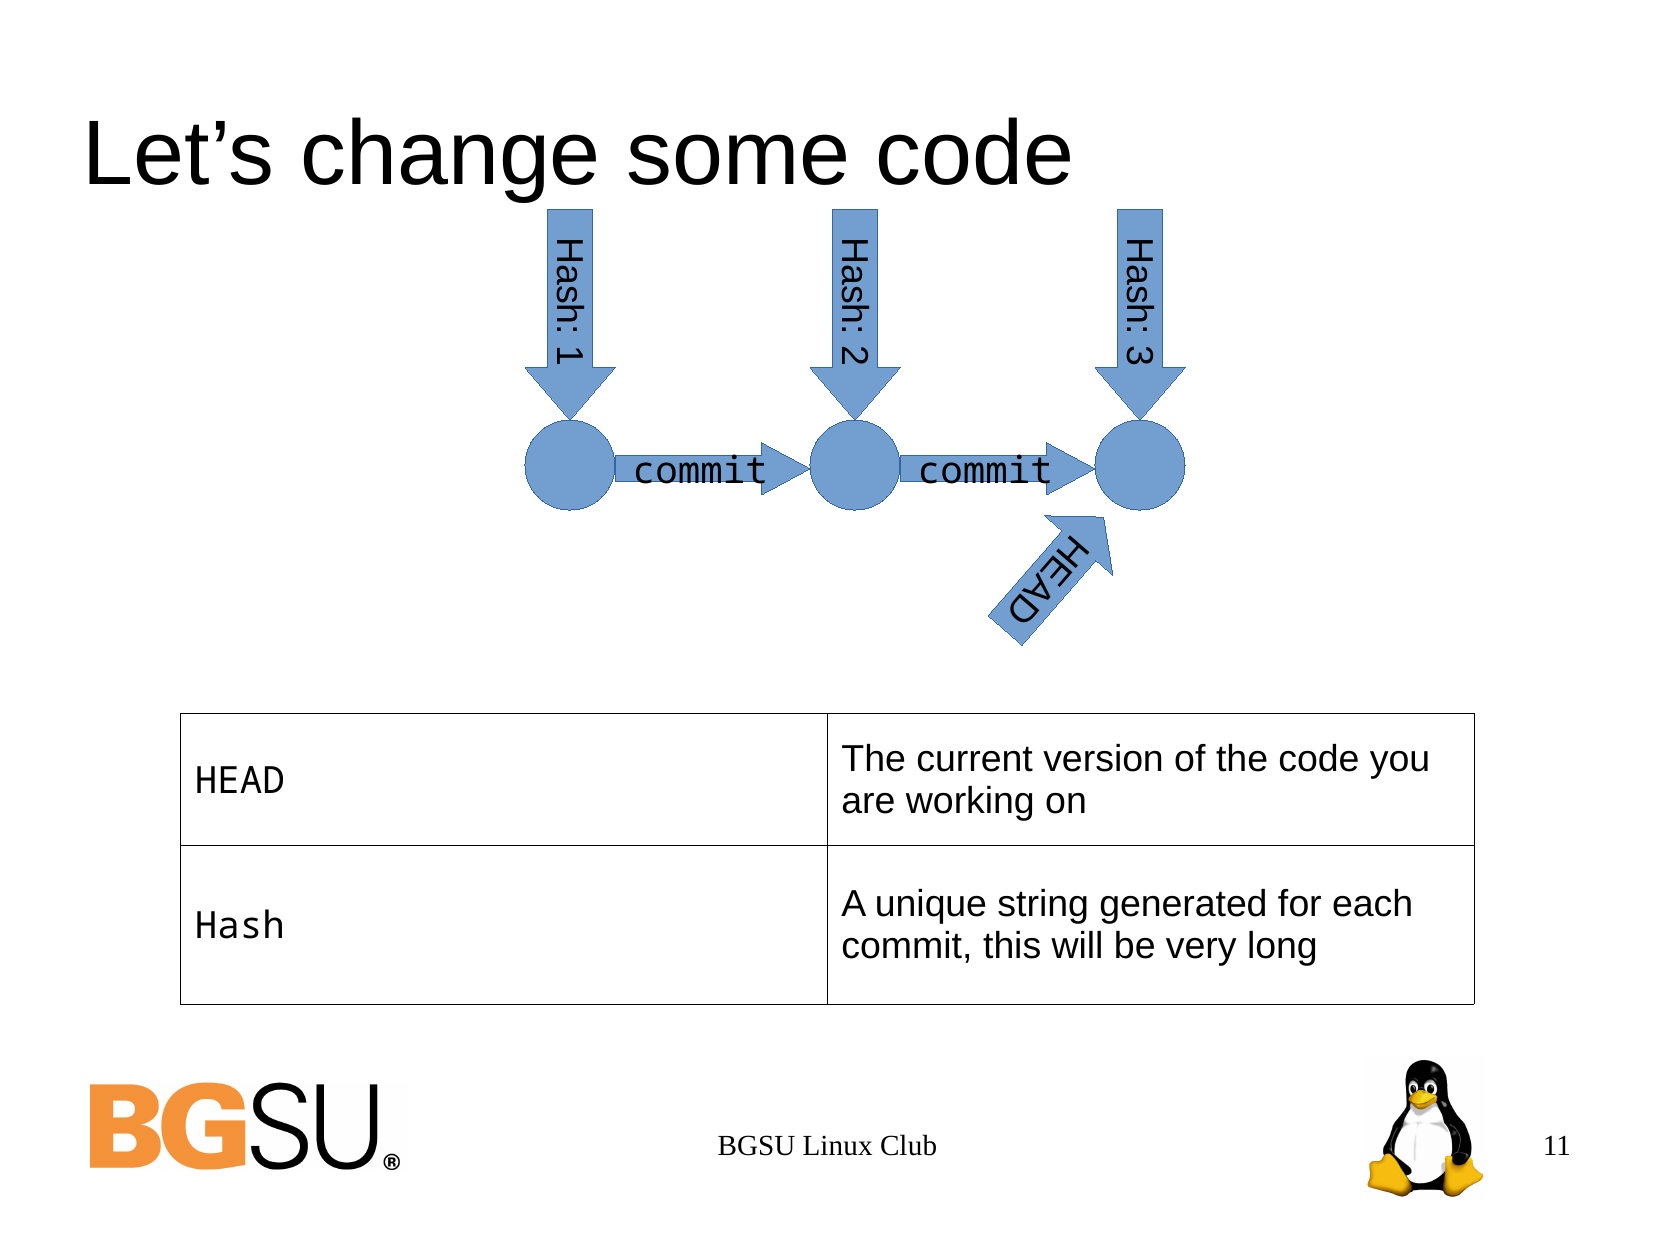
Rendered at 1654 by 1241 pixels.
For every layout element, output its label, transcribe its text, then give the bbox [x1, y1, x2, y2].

text_box Hash: 1 [525, 209, 616, 421]
text_box commit [615, 442, 811, 495]
picture [1365, 1057, 1486, 1201]
title Let’s change some code [82, 49, 1571, 257]
table_cell Hash [181, 846, 827, 1004]
picture [90, 1082, 409, 1171]
table_header The current version of the code you are working on [828, 714, 1474, 845]
table_header HEAD [181, 714, 827, 845]
text_box commit [945, 465, 957, 481]
text_box [524, 420, 615, 511]
text_box Hash: 3 [1095, 209, 1186, 421]
text_box commit [660, 465, 672, 481]
text_box HEAD [988, 515, 1113, 646]
text_box [809, 420, 900, 511]
text_box Hash: 2 [810, 209, 901, 421]
text_box commit [900, 442, 1096, 495]
text_box [1094, 420, 1186, 511]
table_cell A unique string generated for each commit, this will be very long [828, 846, 1474, 1004]
